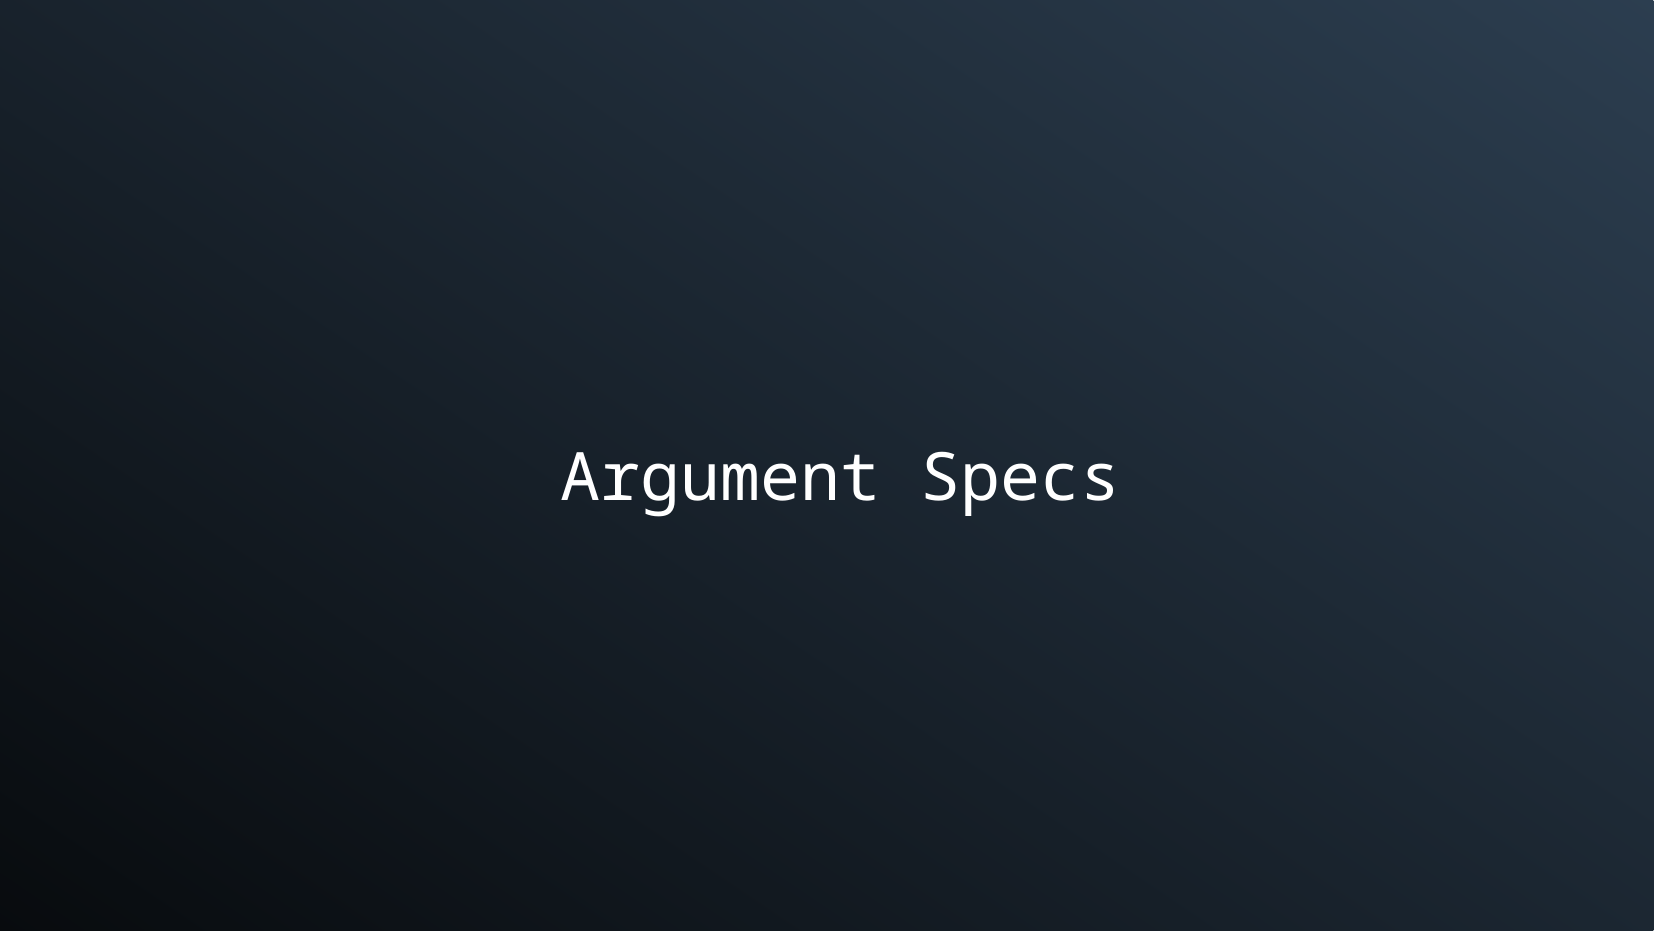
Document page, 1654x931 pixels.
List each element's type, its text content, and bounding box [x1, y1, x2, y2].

subtitle Argument Specs [187, 300, 1493, 650]
